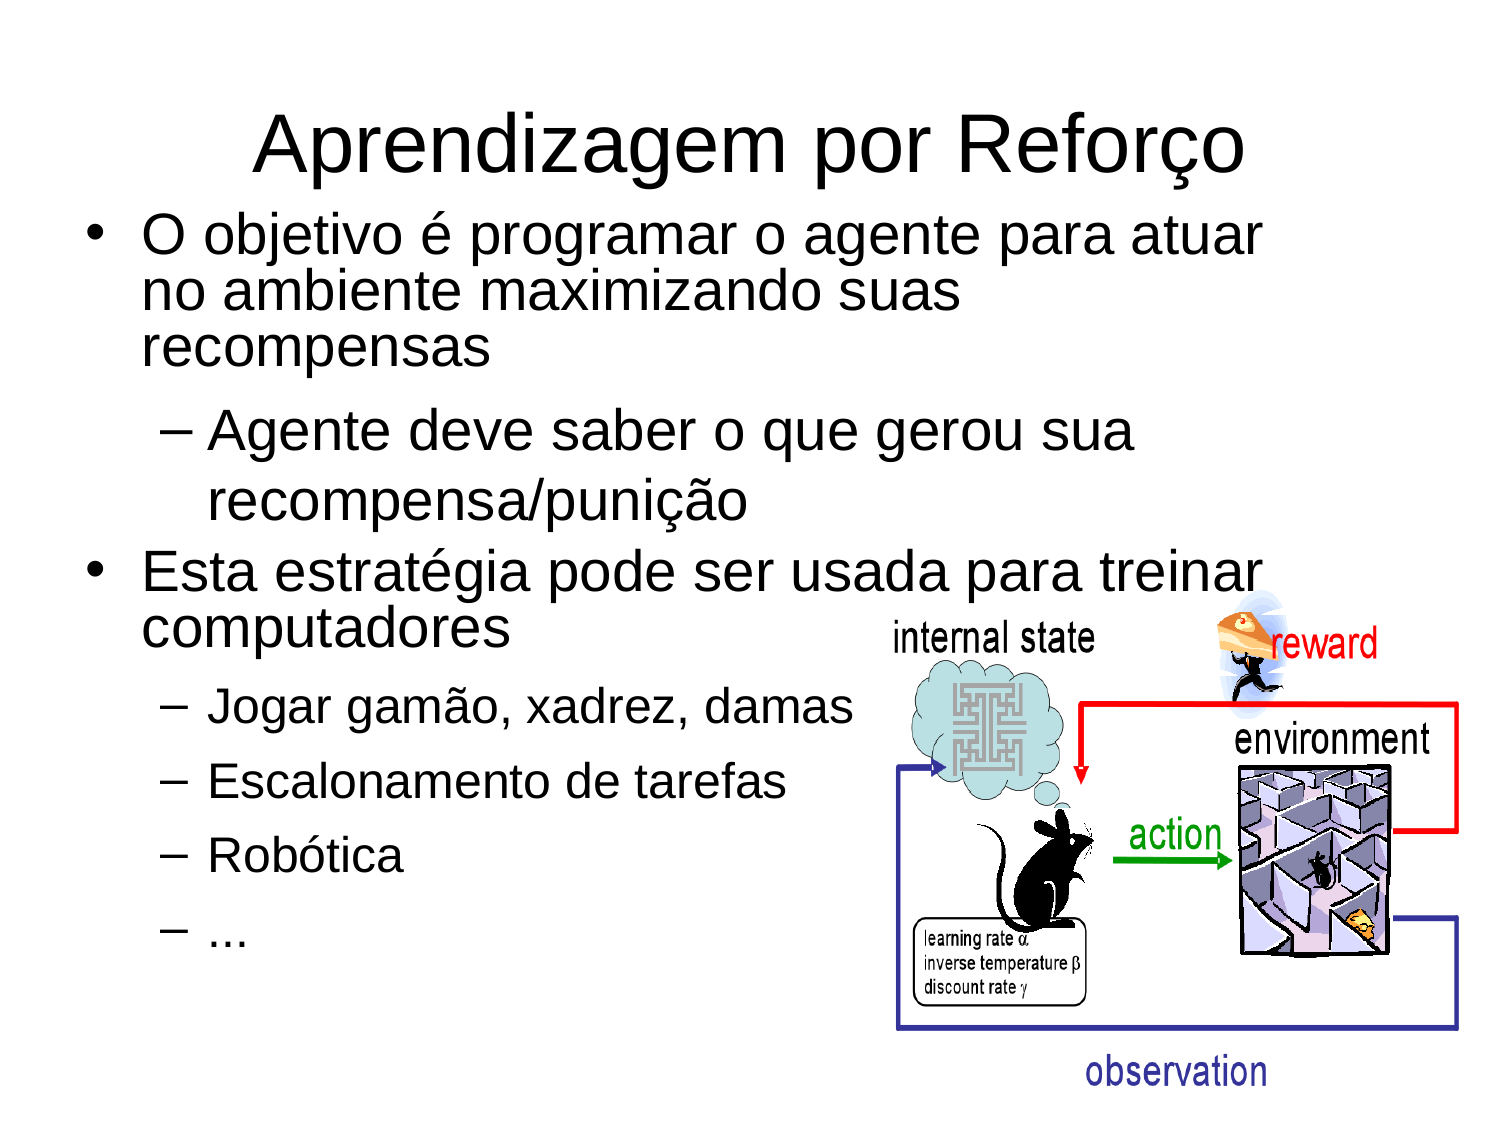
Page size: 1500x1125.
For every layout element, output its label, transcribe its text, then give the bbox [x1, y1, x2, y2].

picture [892, 590, 1459, 1097]
list O objetivo é programar o agente para atuar no ambiente maximizando suas recompensas Agente deve saber o que gerou sua recompensa/punição Esta estratégia pode ser usada para treinar computadores Jogar gamão, xadrez, damas Escalonamento de tarefas Robótica ... [70, 202, 1282, 965]
title Aprendizagem por Reforço [75, 45, 1426, 233]
